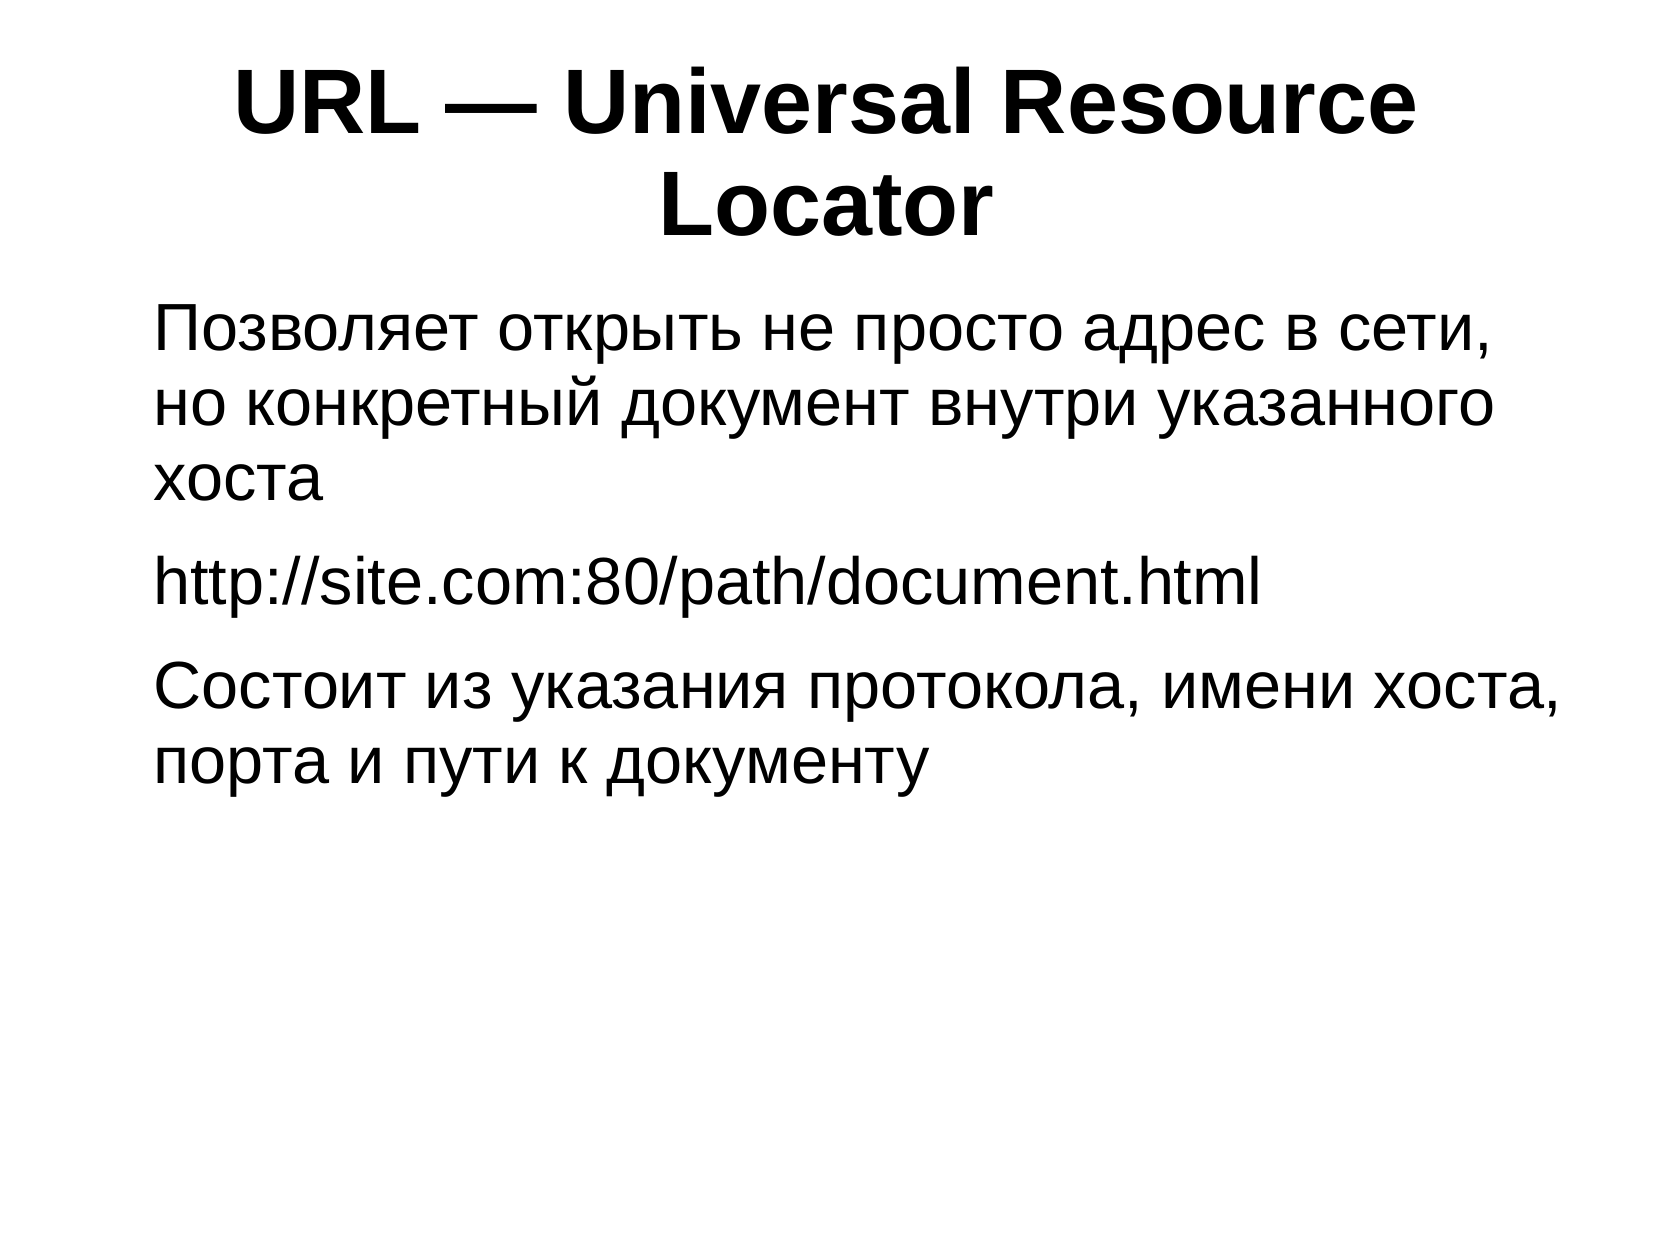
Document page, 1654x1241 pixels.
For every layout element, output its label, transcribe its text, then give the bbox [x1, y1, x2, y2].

list Позволяет открыть не просто адрес в сети, но конкретный документ внутри указанного хоста http://site.com:80/path/document.html Состоит из указания протокола, имени хоста, порта и пути к документу [82, 290, 1571, 1109]
title URL — Universal Resource Locator [82, 49, 1571, 257]
